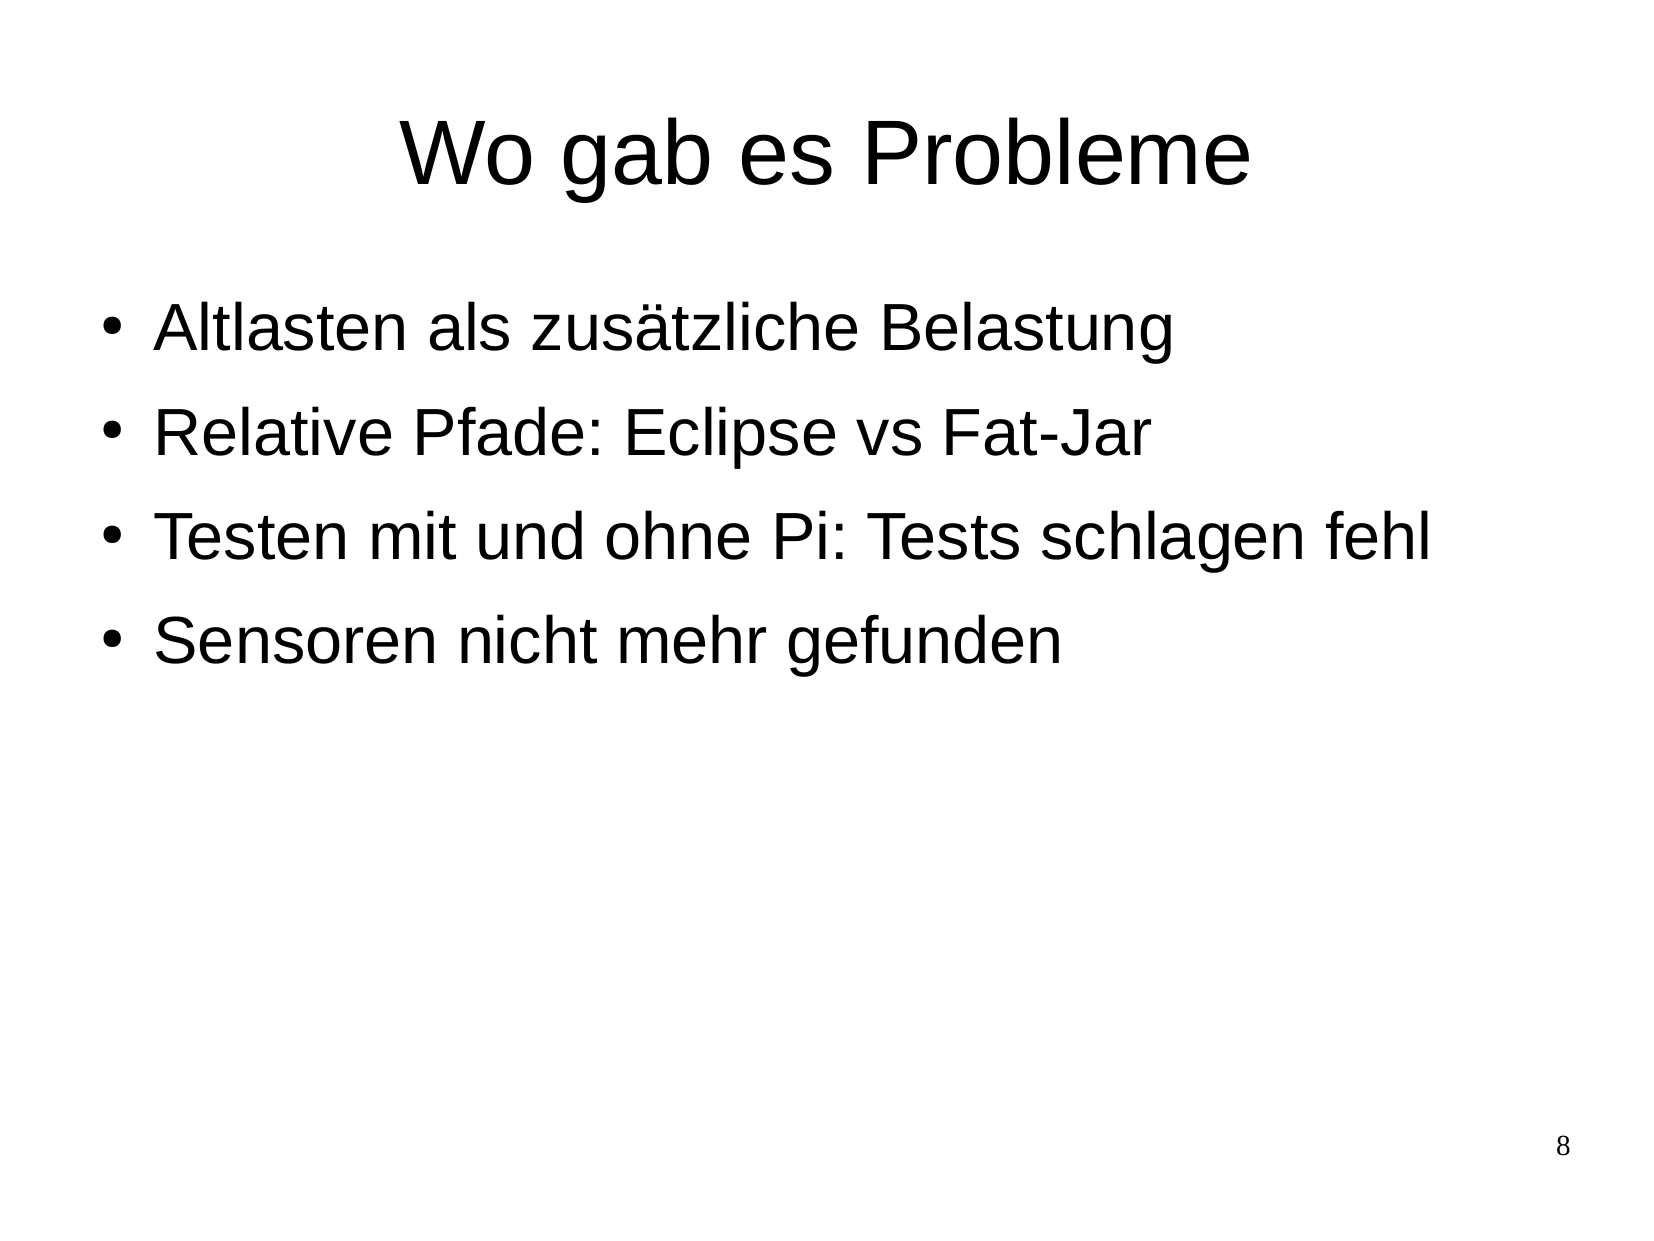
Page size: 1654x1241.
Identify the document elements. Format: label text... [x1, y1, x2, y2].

title Wo gab es Probleme [82, 49, 1571, 257]
list Altlasten als zusätzliche Belastung Relative Pfade: Eclipse vs Fat-Jar Testen mit und ohne Pi: Tests schlagen fehl Sensoren nicht mehr gefunden [82, 290, 1571, 1010]
